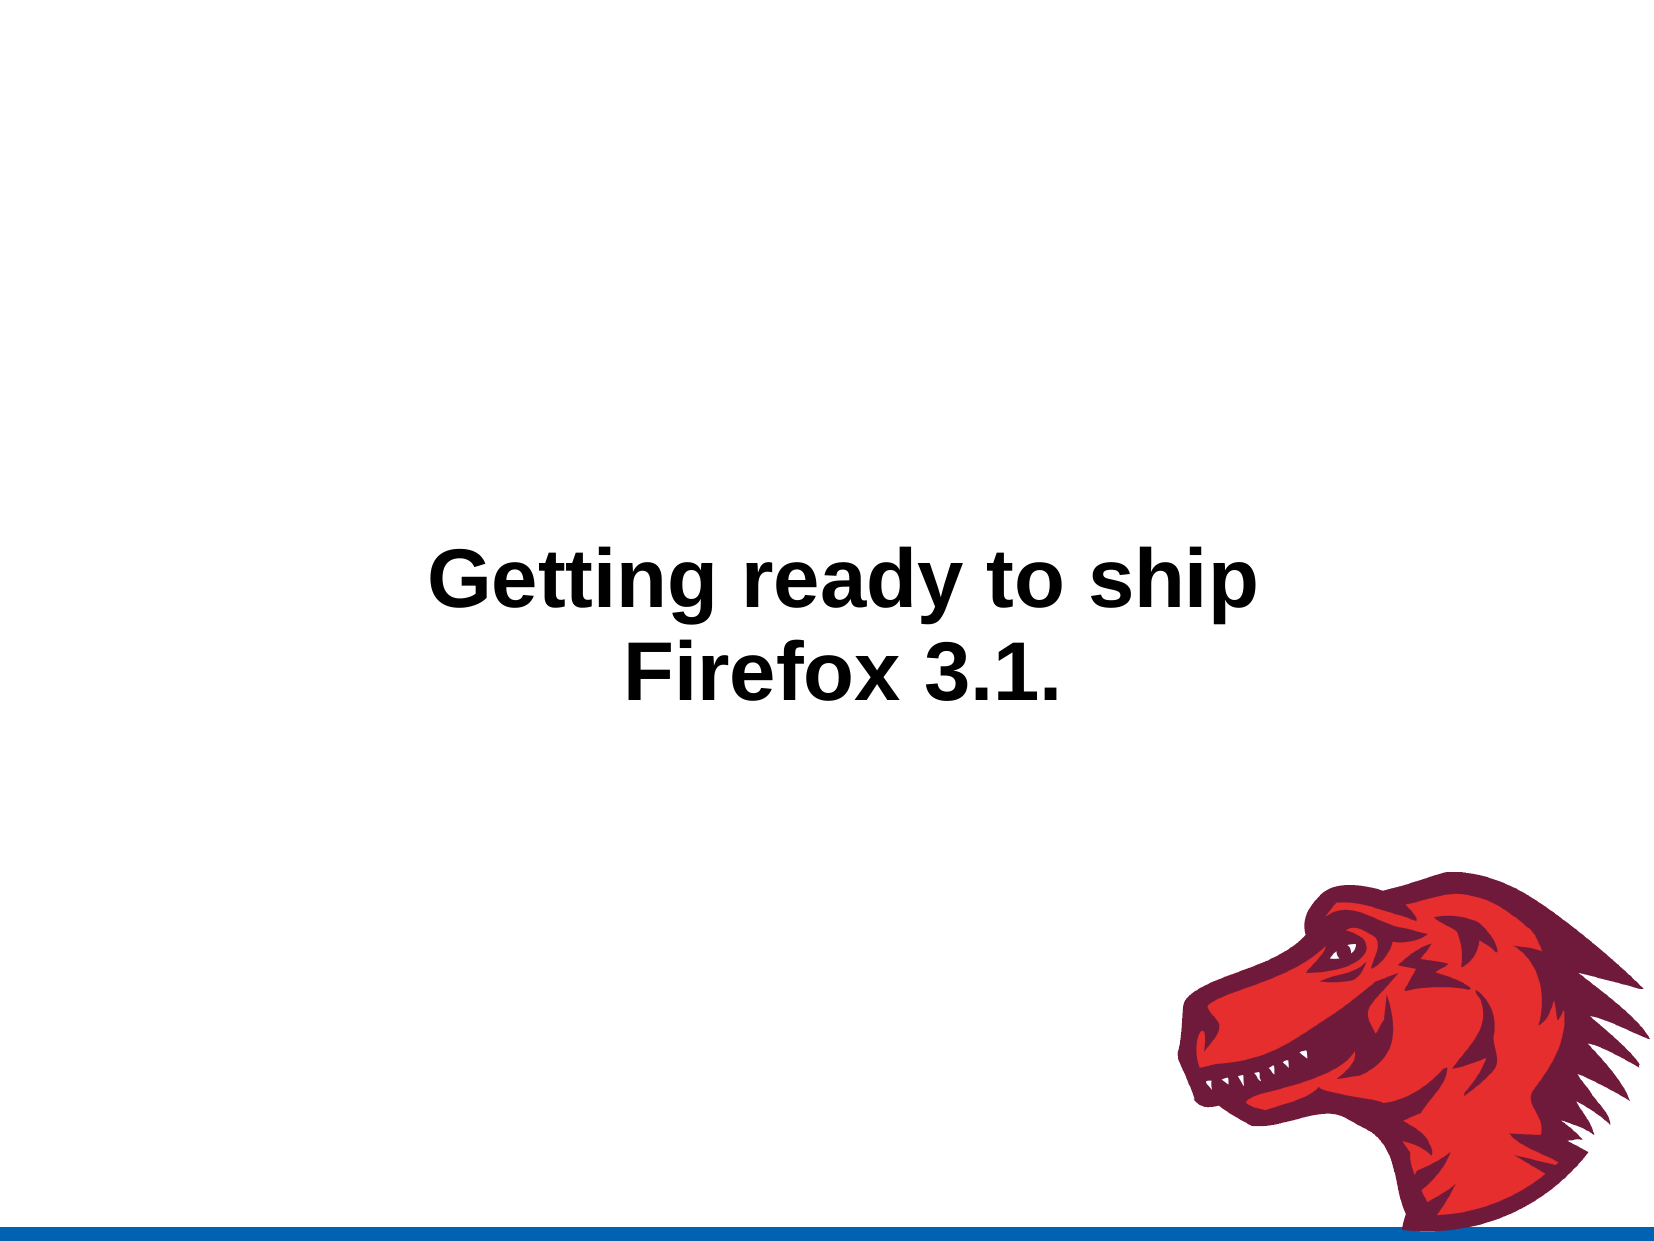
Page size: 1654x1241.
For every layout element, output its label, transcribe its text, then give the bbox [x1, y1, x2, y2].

picture [1171, 872, 1654, 1241]
text_box Getting ready to ship Firefox 3.1. [412, 525, 1277, 726]
